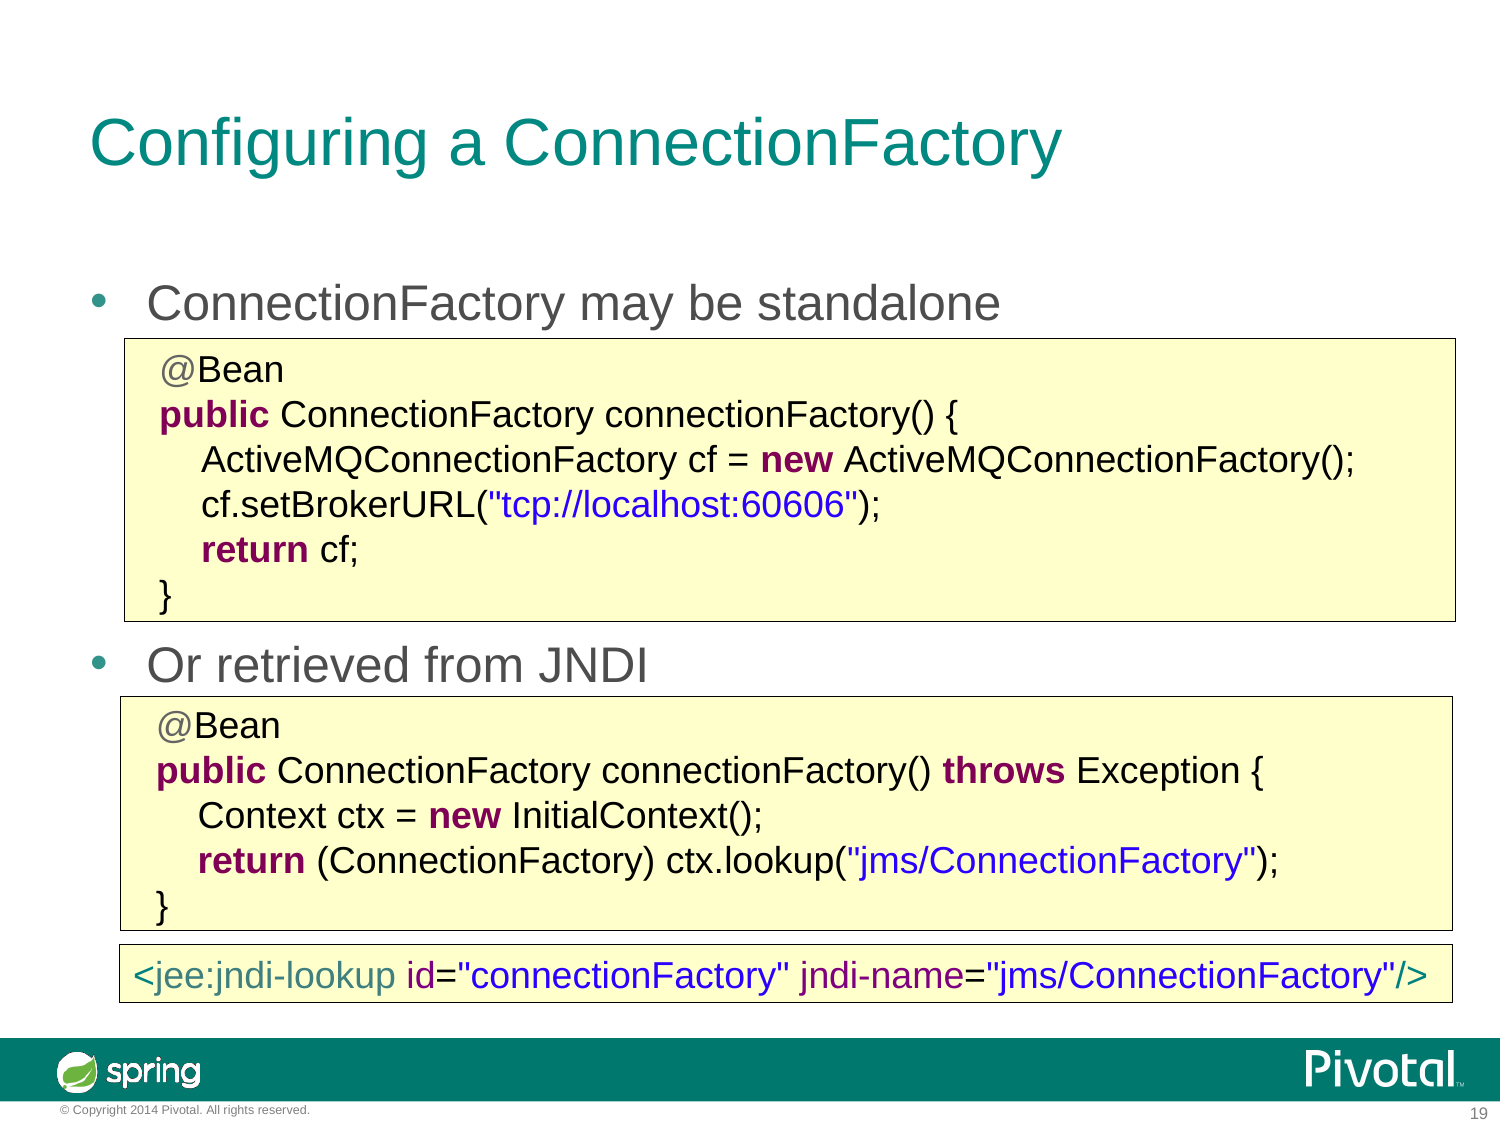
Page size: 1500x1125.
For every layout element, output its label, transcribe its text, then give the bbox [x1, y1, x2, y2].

text_box <jee:jndi-lookup id="connectionFactory" jndi-name="jms/ConnectionFactory"/> [119, 944, 1453, 1003]
picture [1306, 1050, 1464, 1087]
title Configuring a ConnectionFactory [75, 45, 1426, 233]
picture [32, 1041, 210, 1103]
text_box @Bean public ConnectionFactory connectionFactory() throws Exception { Context ctx = new InitialContext(); return (ConnectionFactory) ctx.lookup("jms/ConnectionFactory"); } [120, 696, 1453, 931]
text_box @Bean public ConnectionFactory connectionFactory() { ActiveMQConnectionFactory cf = new ActiveMQConnectionFactory(); cf.setBrokerURL("tcp://localhost:60606"); return cf; } [124, 338, 1456, 622]
list ConnectionFactory may be standalone Or retrieved from JNDI [75, 262, 1426, 1005]
